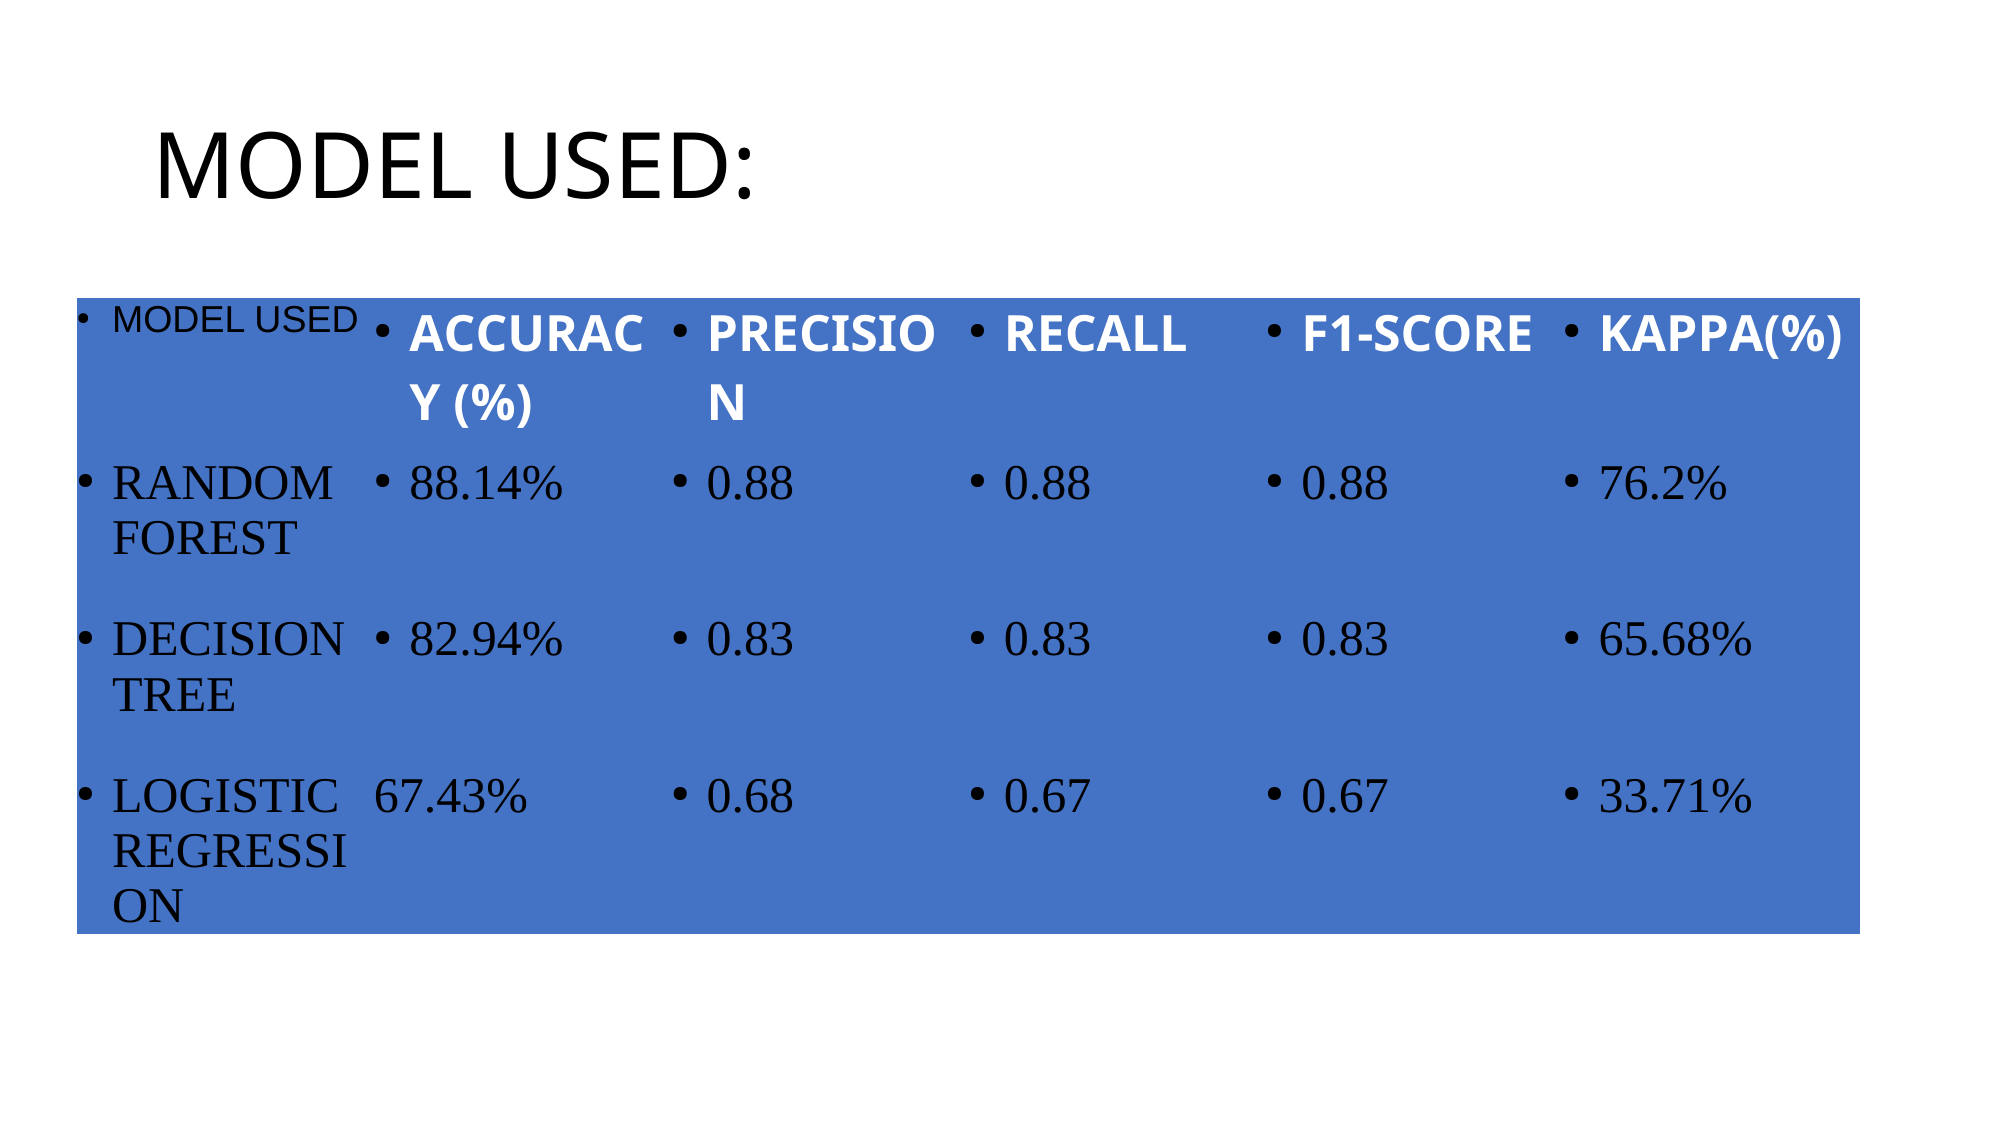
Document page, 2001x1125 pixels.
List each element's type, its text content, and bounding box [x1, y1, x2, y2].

table_cell 0.67 [1266, 768, 1563, 934]
table_cell RANDOM FOREST [77, 455, 374, 611]
title MODEL USED: [137, 59, 1863, 278]
table_header PRECISION [671, 298, 968, 455]
table_header F1-SCORE [1266, 298, 1563, 455]
table_cell 0.88 [1266, 455, 1563, 611]
table_header MODEL USED [77, 298, 374, 455]
table_cell 0.83 [968, 611, 1266, 768]
table_cell 88.14% [374, 455, 671, 611]
table_header RECALL [968, 298, 1266, 455]
table_cell LOGISTIC REGRESSION [77, 768, 374, 934]
table_header ACCURACY (%) [374, 298, 671, 455]
table_header KAPPA(%) [1563, 298, 1860, 455]
table_cell 76.2% [1563, 455, 1860, 611]
table_cell 0.83 [671, 611, 968, 768]
table_cell 0.68 [671, 768, 968, 934]
table_cell 0.88 [968, 455, 1266, 611]
table_cell 33.71% [1563, 768, 1860, 934]
table_cell 65.68% [1563, 611, 1860, 768]
table_cell 0.67 [968, 768, 1266, 934]
table_cell 0.88 [671, 455, 968, 611]
table_cell 0.83 [1266, 611, 1563, 768]
table_cell 82.94% [374, 611, 671, 768]
table_cell DECISION TREE [77, 611, 374, 768]
table_cell 67.43% [374, 768, 671, 934]
